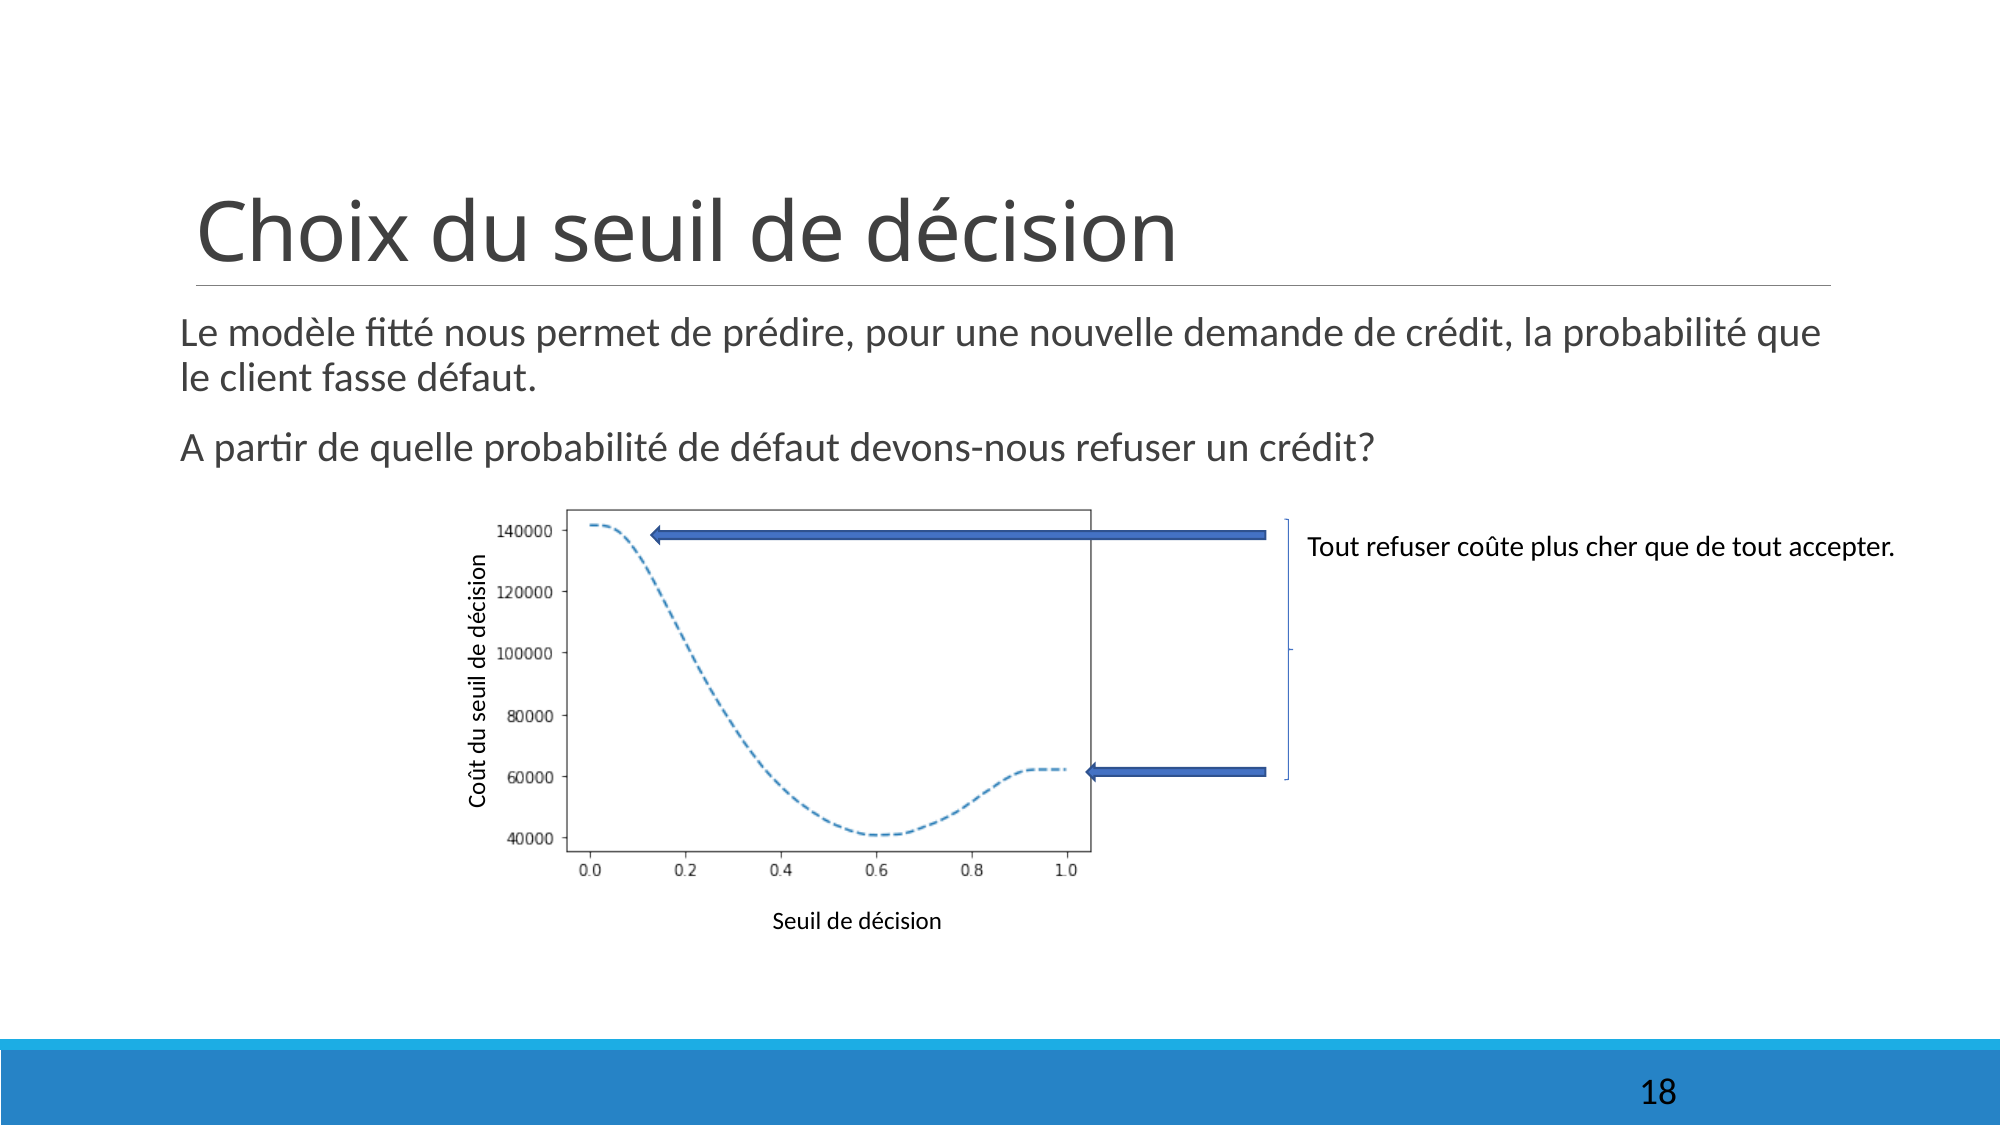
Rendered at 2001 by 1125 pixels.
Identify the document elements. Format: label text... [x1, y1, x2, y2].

text_box Coût du seuil de décision [452, 538, 499, 824]
text_box [1086, 764, 1266, 780]
list Le modèle fitté nous permet de prédire, pour une nouvelle demande de crédit, la probabilité que le client fasse défaut. A partir de quelle probabilité de défaut devons-nous refuser un crédit? [180, 302, 1831, 1060]
text_box Tout refuser coûte plus cher que de tout accepter. [1292, 519, 1928, 571]
text_box [651, 527, 1266, 543]
text_box Seuil de décision [715, 897, 1000, 943]
title Choix du seuil de décision [180, 47, 1831, 286]
text_box [1624, 1059, 1840, 1120]
